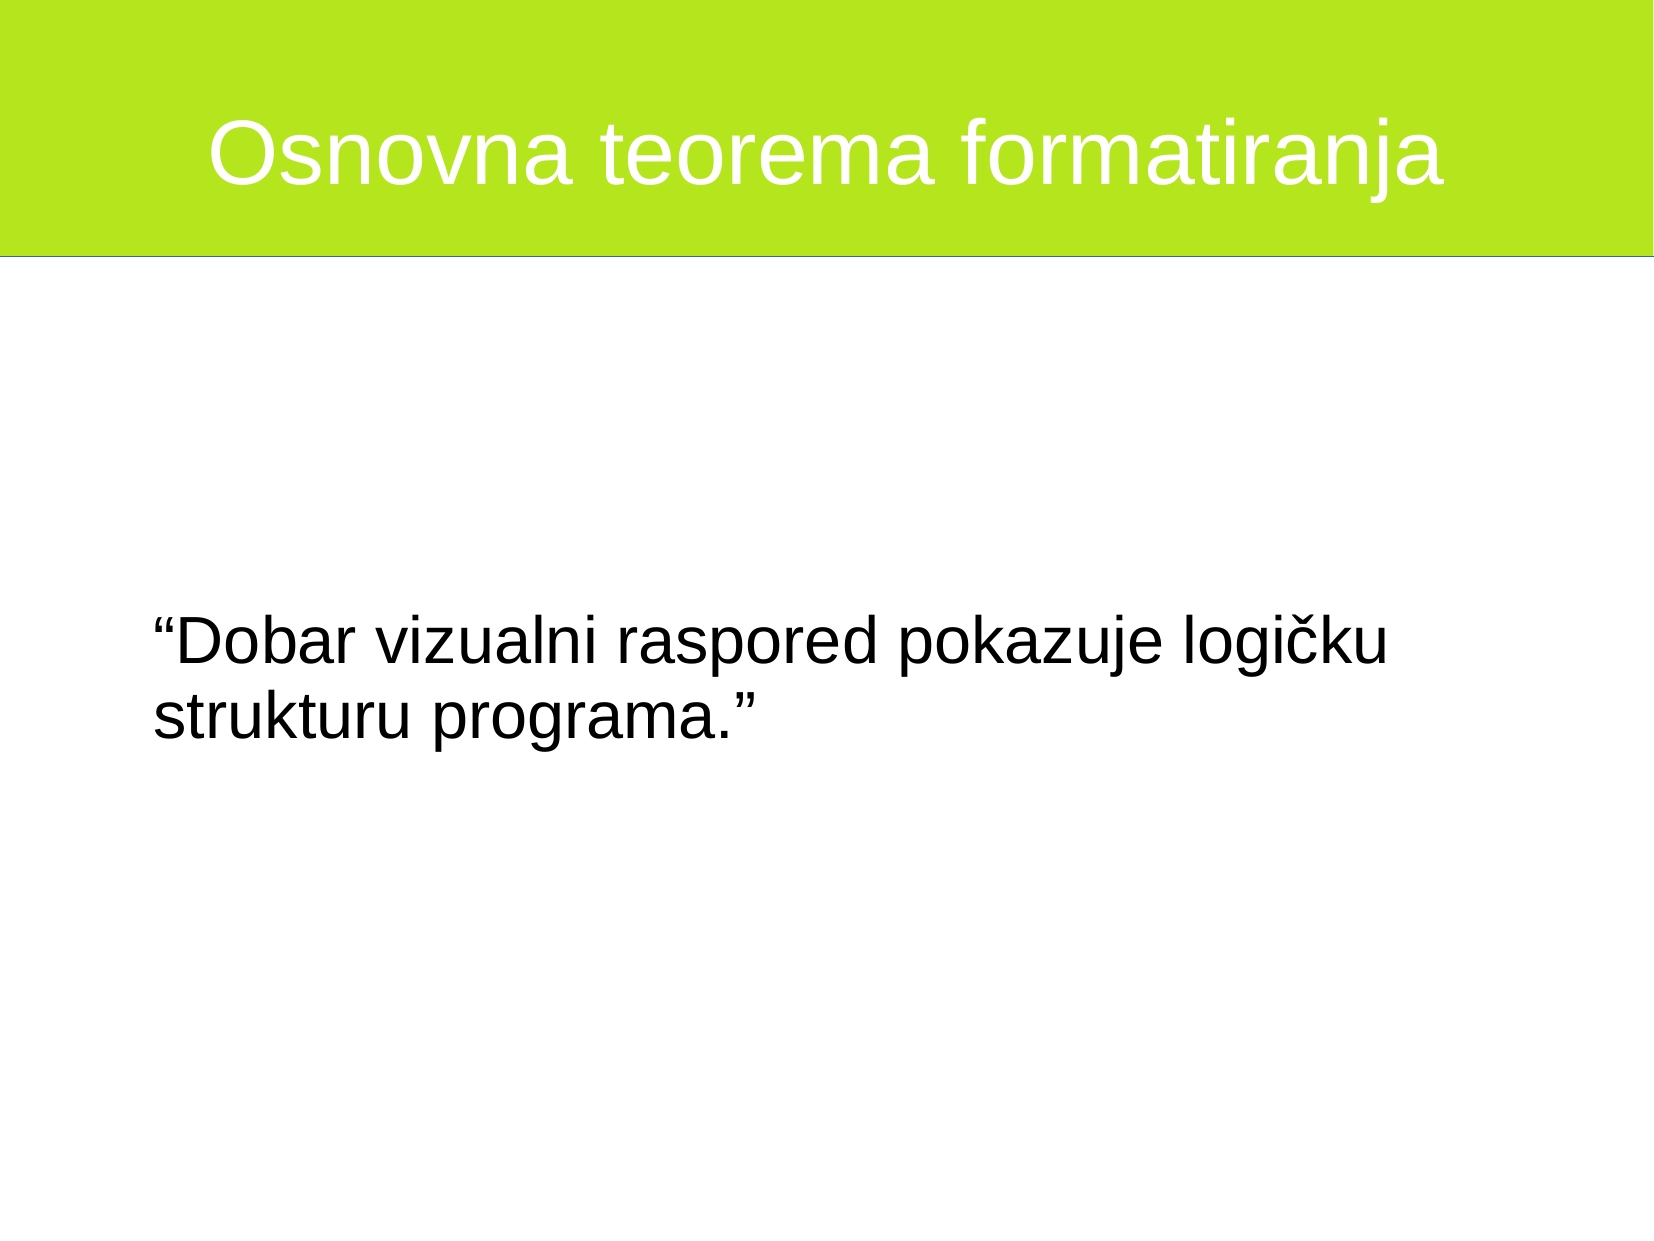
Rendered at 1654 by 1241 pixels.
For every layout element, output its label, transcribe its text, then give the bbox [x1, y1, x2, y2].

text_box [0, 0, 1654, 257]
list “Dobar vizualni raspored pokazuje logičku strukturu programa.” [82, 290, 1571, 1010]
title Osnovna teorema formatiranja [82, 49, 1571, 257]
